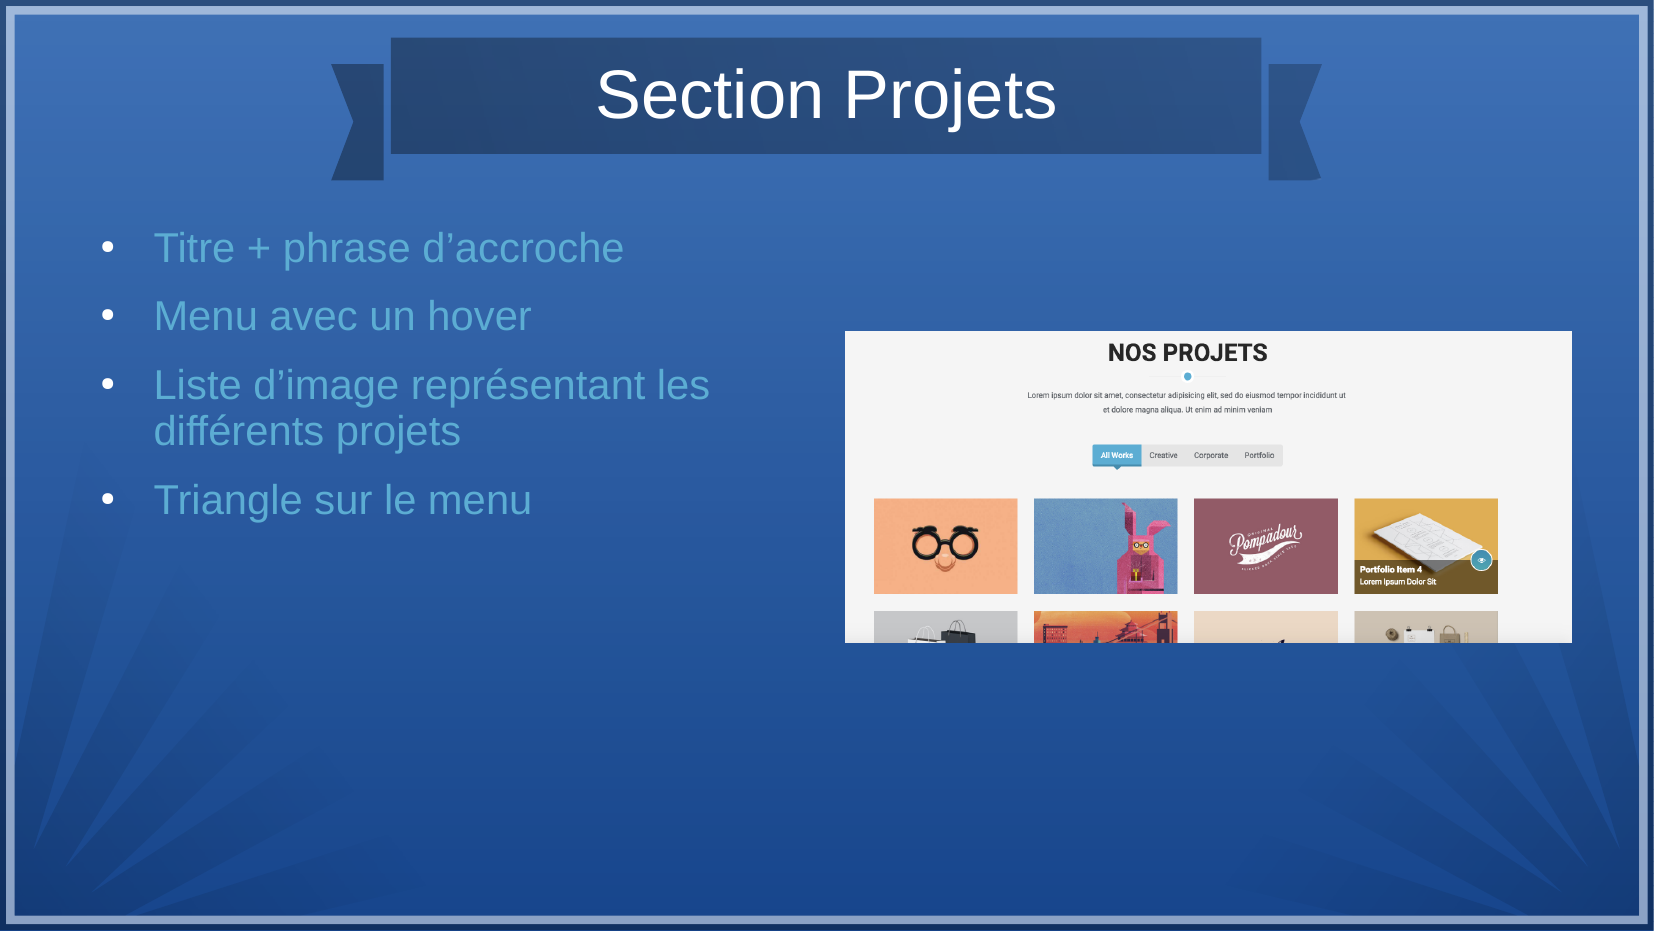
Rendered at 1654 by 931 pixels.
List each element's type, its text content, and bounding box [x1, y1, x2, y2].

title Section Projets [389, 35, 1264, 154]
list Titre + phrase d’accroche Menu avec un hover Liste d’image représentant les différents projets Triangle sur le menu [82, 224, 809, 848]
picture [845, 331, 1572, 643]
